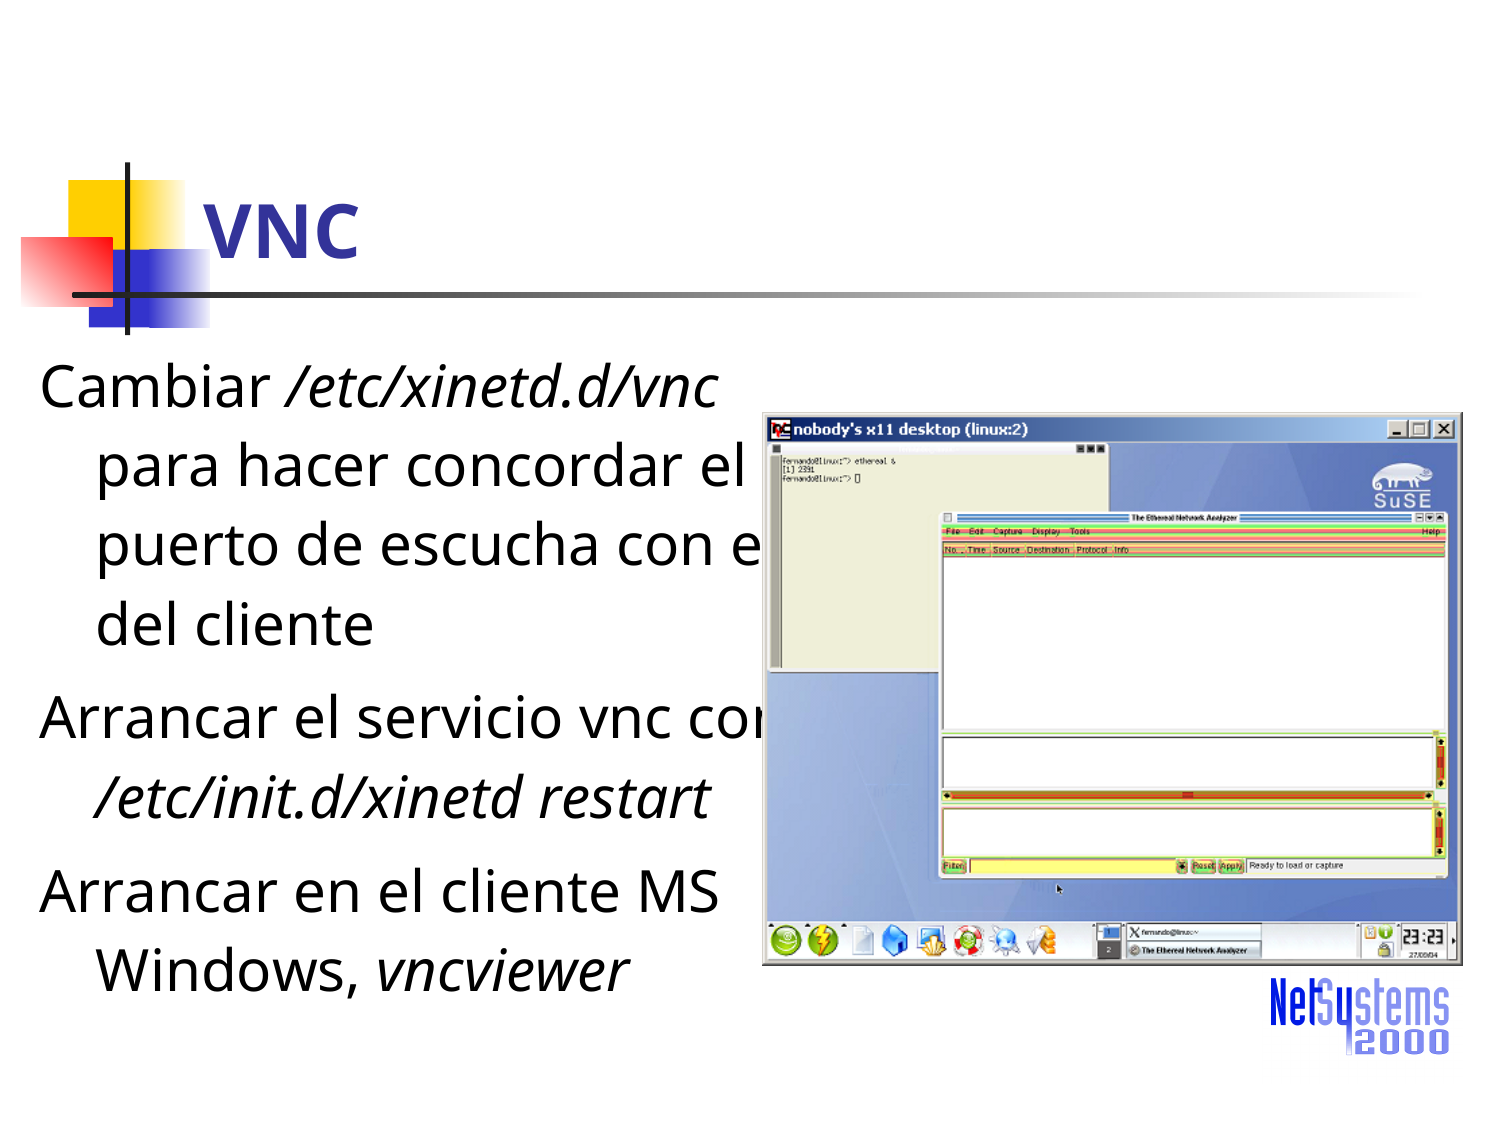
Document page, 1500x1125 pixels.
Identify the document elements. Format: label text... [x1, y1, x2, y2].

title VNC [188, 101, 1468, 289]
picture [762, 412, 1463, 1084]
list Cambiar /etc/xinetd.d/vnc para hacer concordar el puerto de escucha con el del cliente Arrancar el servicio vnc con /etc/init.d/xinetd restart Arrancar en el cliente MS Windows, vncviewer [24, 337, 813, 1125]
